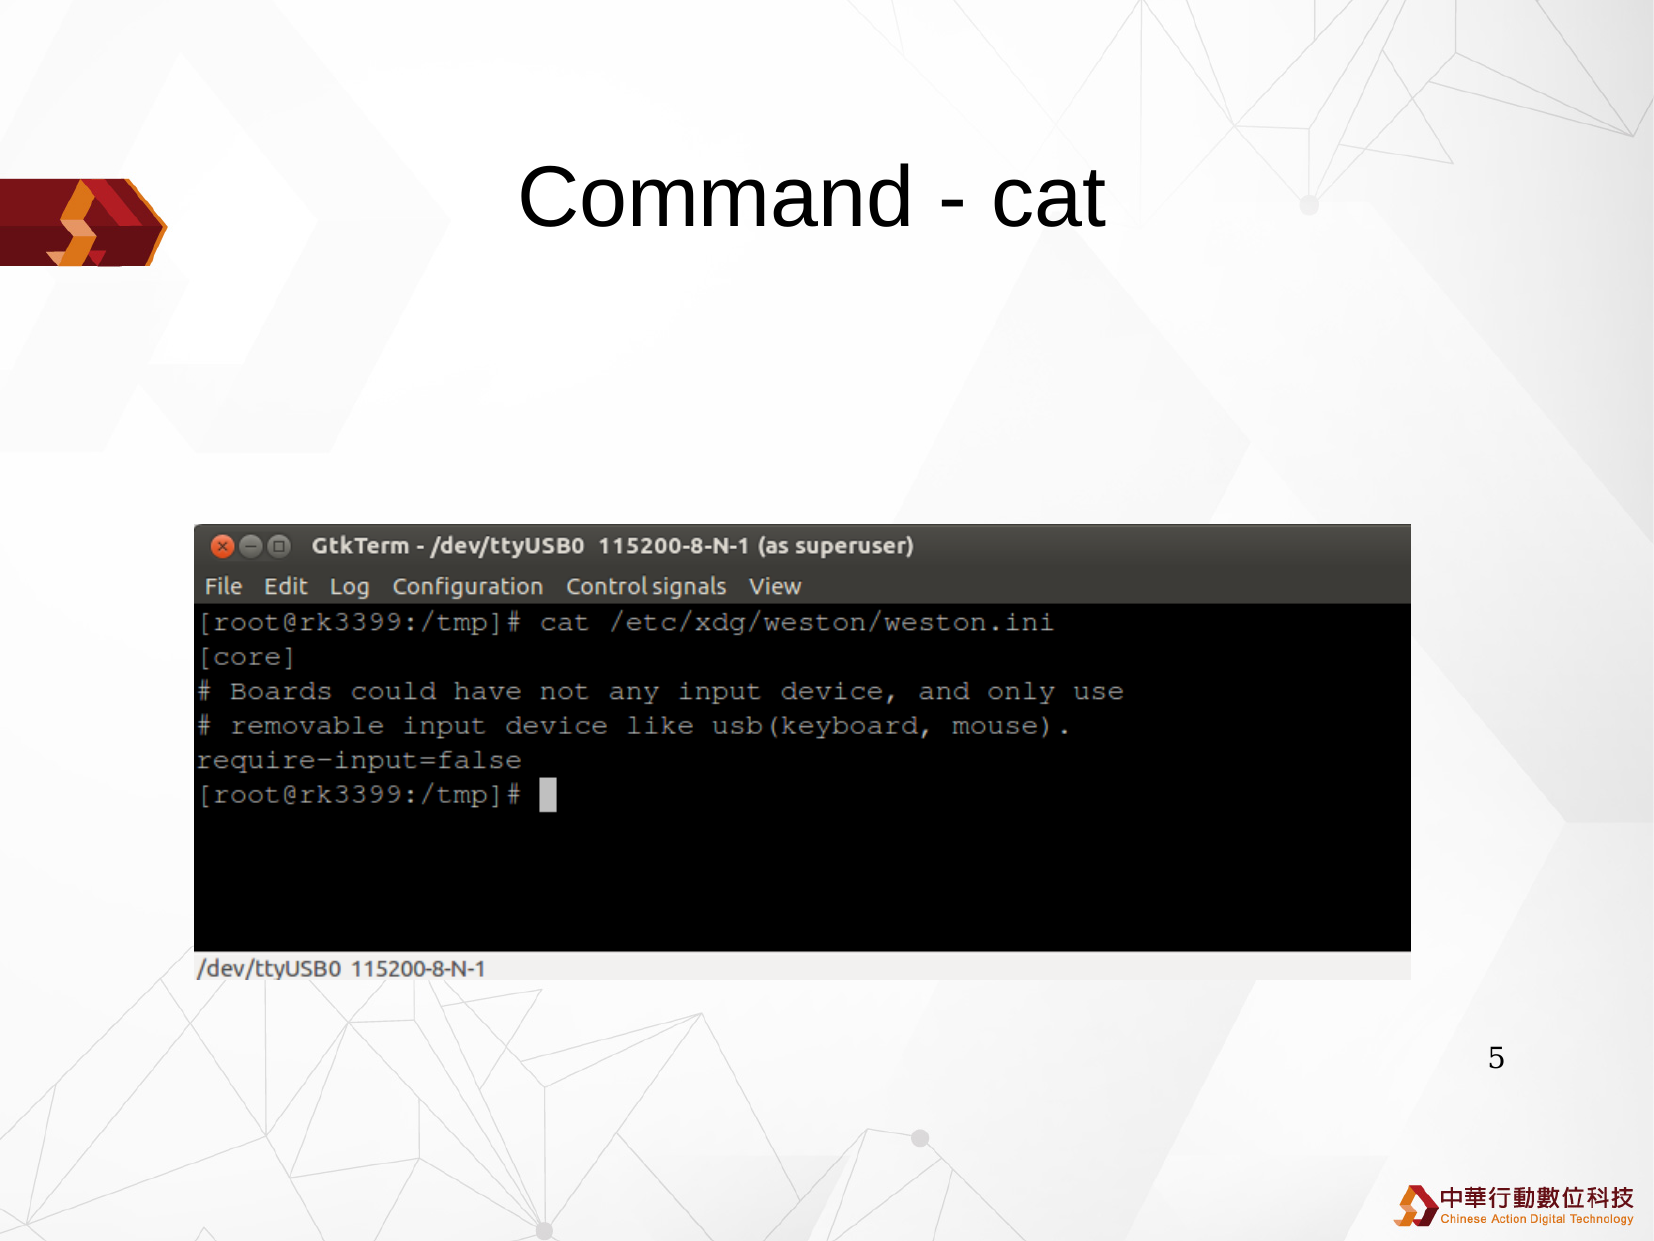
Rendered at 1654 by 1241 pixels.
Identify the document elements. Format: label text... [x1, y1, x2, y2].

title Command - cat [118, 112, 1506, 281]
picture [0, 0, 1654, 1241]
